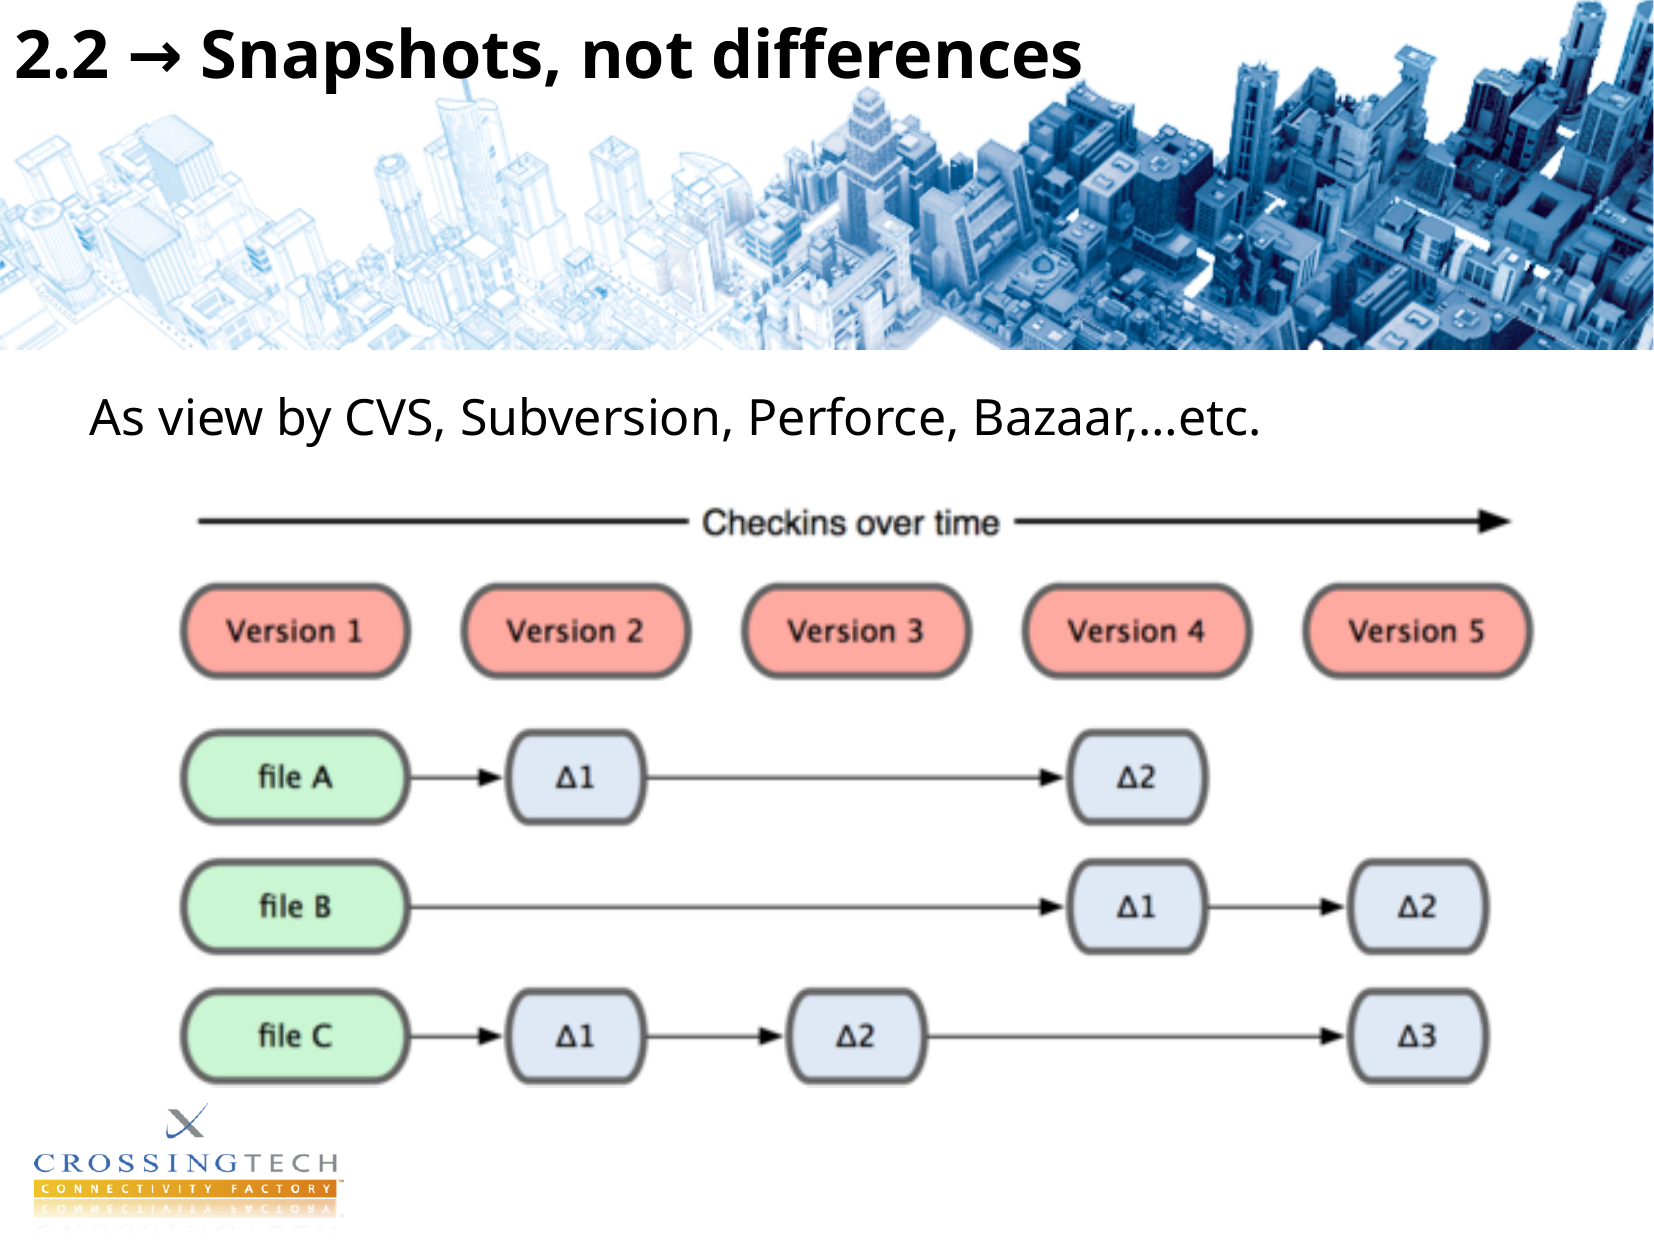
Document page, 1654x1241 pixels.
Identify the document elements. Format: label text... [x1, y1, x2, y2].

picture [0, 0, 1654, 350]
picture [175, 487, 1538, 1088]
text_box 2.2 → Snapshots, not differences [0, 0, 1315, 93]
text_box As view by CVS, Subversion, Perforce, Bazaar,…etc. [75, 375, 1611, 449]
picture [34, 1103, 344, 1237]
